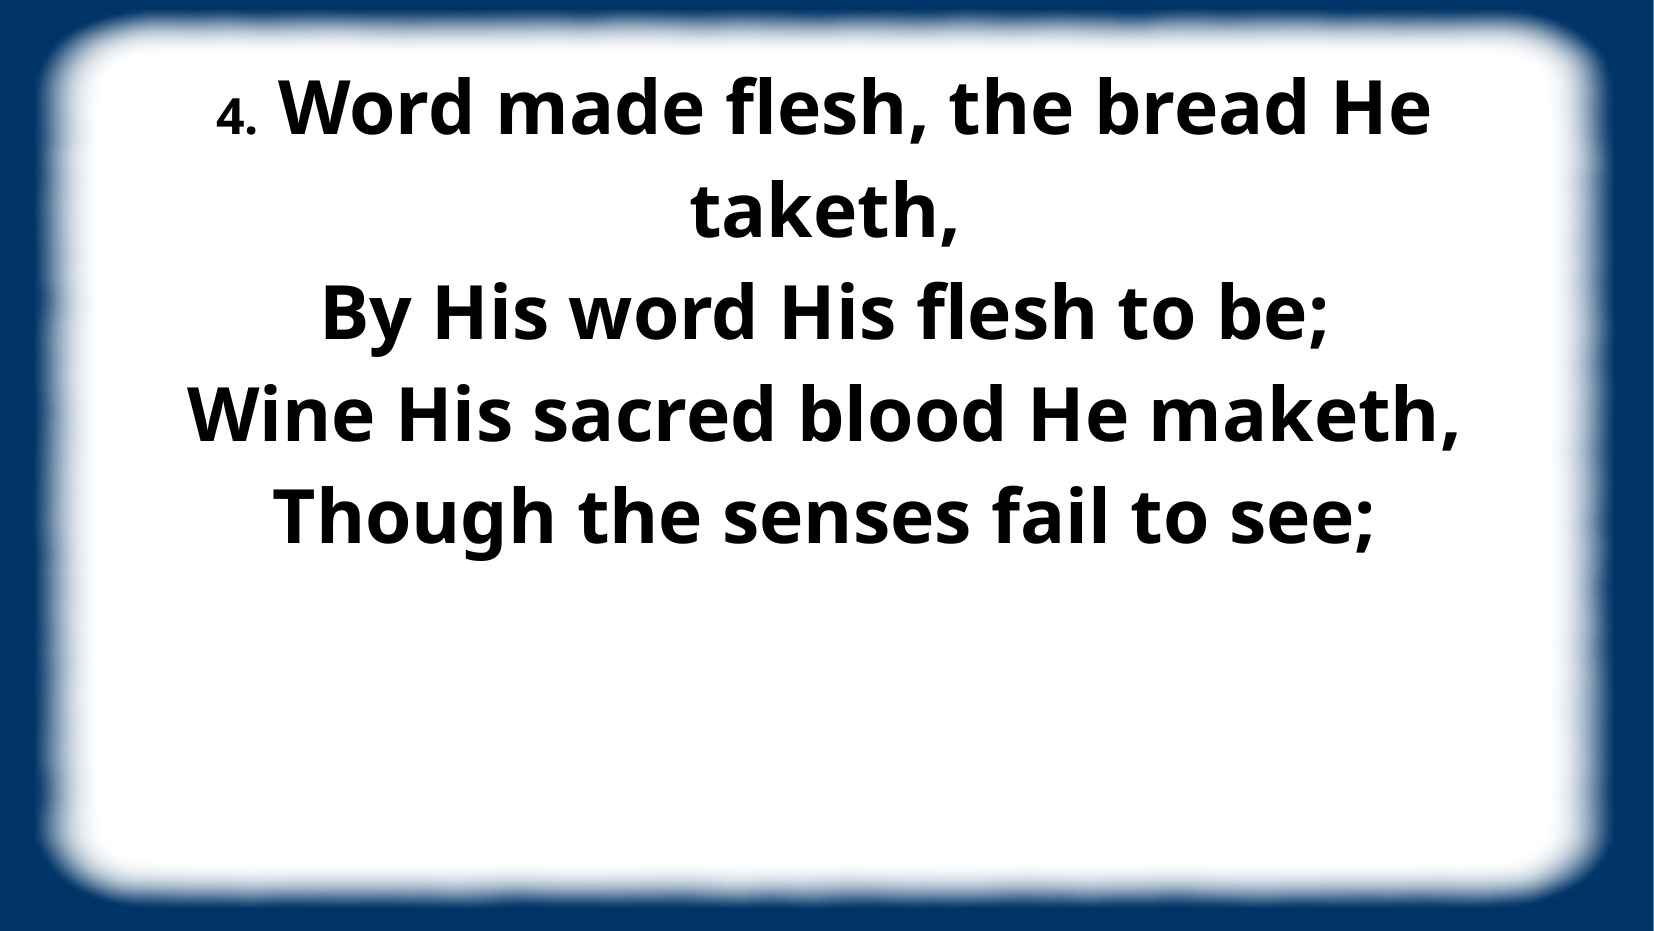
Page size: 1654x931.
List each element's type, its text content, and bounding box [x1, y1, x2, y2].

picture [0, 0, 1654, 931]
text_box 4. Word made flesh, the bread He taketh, By His word His flesh to be; Wine His sacred blood He maketh, Though the senses fail to see; [90, 47, 1561, 481]
